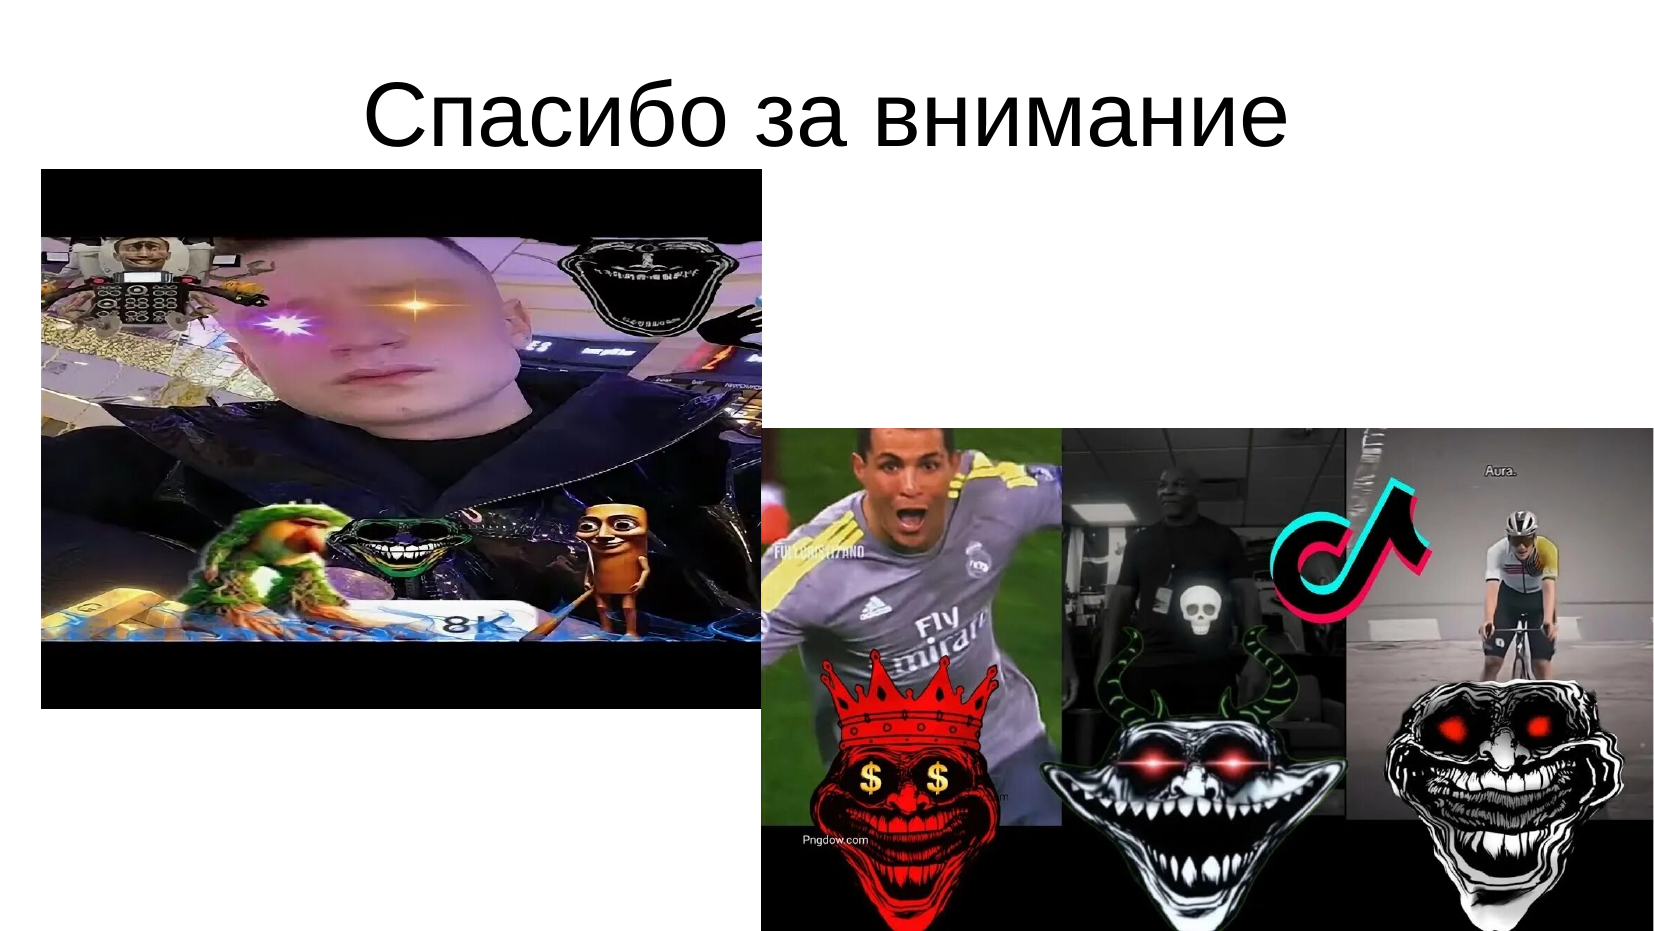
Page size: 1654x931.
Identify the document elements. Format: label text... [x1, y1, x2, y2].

title Спасибо за внимание [82, 37, 1571, 193]
picture [41, 169, 1654, 931]
